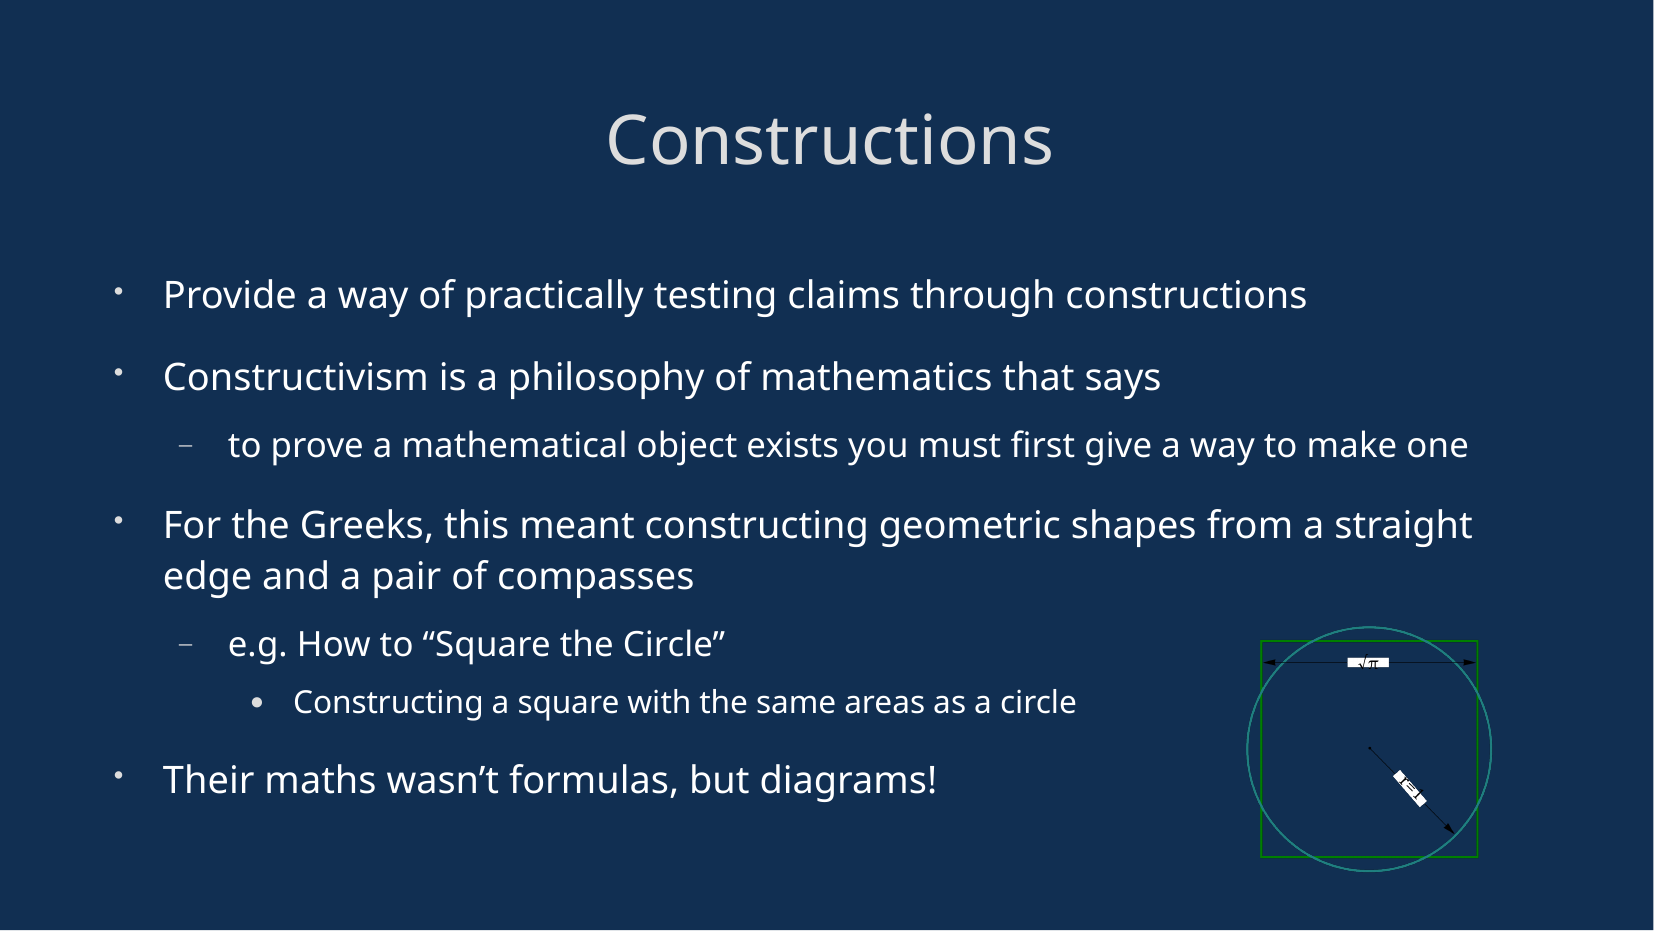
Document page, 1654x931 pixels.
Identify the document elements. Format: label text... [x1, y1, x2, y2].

picture [1232, 612, 1506, 886]
title Constructions [97, 56, 1563, 220]
list Provide a way of practically testing claims through constructions Constructivism is a philosophy of mathematics that says to prove a mathematical object exists you must first give a way to make one For the Greeks, this meant constructing geometric shapes from a straight edge and a pair of compasses e.g. How to “Square the Circle” Constructing a square with the same areas as a circle Their maths wasn’t formulas, but diagrams! [97, 268, 1563, 806]
